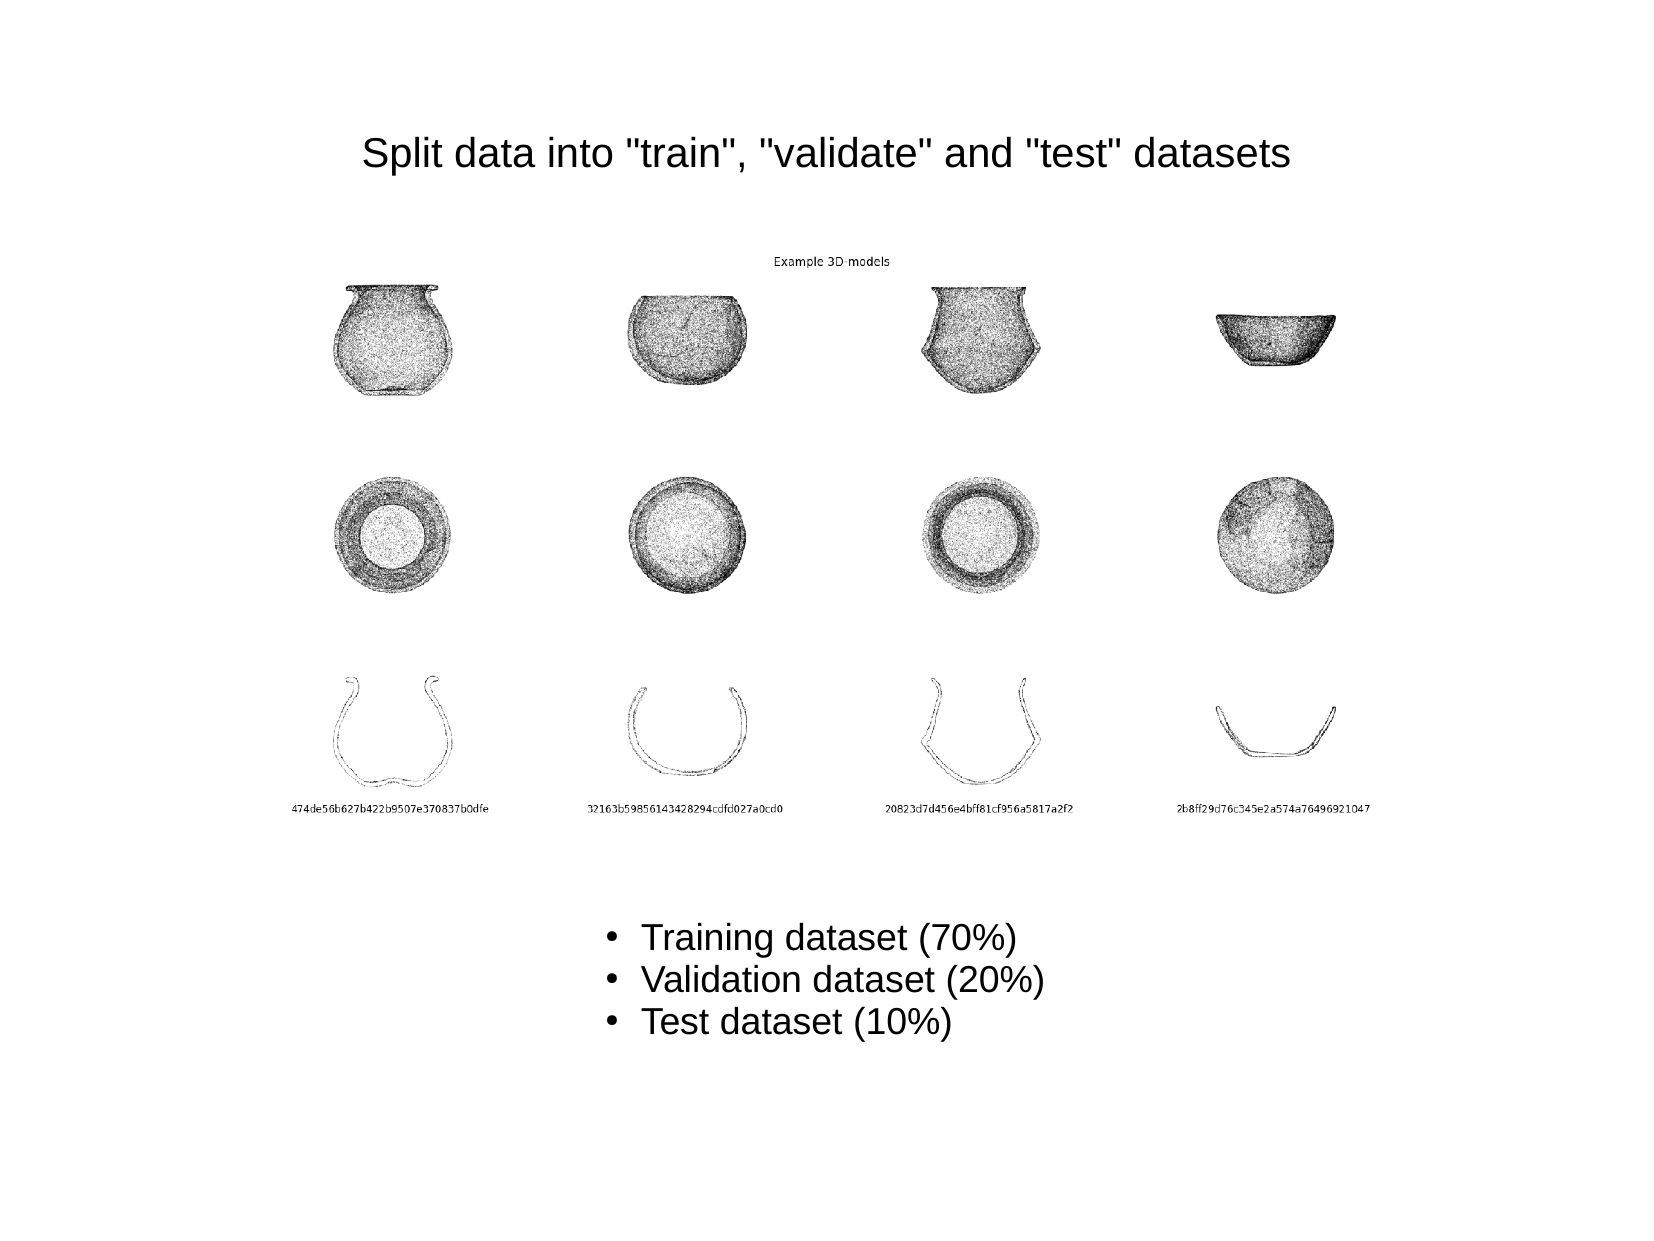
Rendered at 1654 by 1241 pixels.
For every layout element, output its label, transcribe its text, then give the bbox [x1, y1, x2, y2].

text_box Training dataset (70%) Validation dataset (20%) Test dataset (10%) [590, 909, 1061, 1051]
picture [278, 247, 1376, 836]
title Split data into "train", "validate" and "test" datasets [82, 49, 1571, 257]
